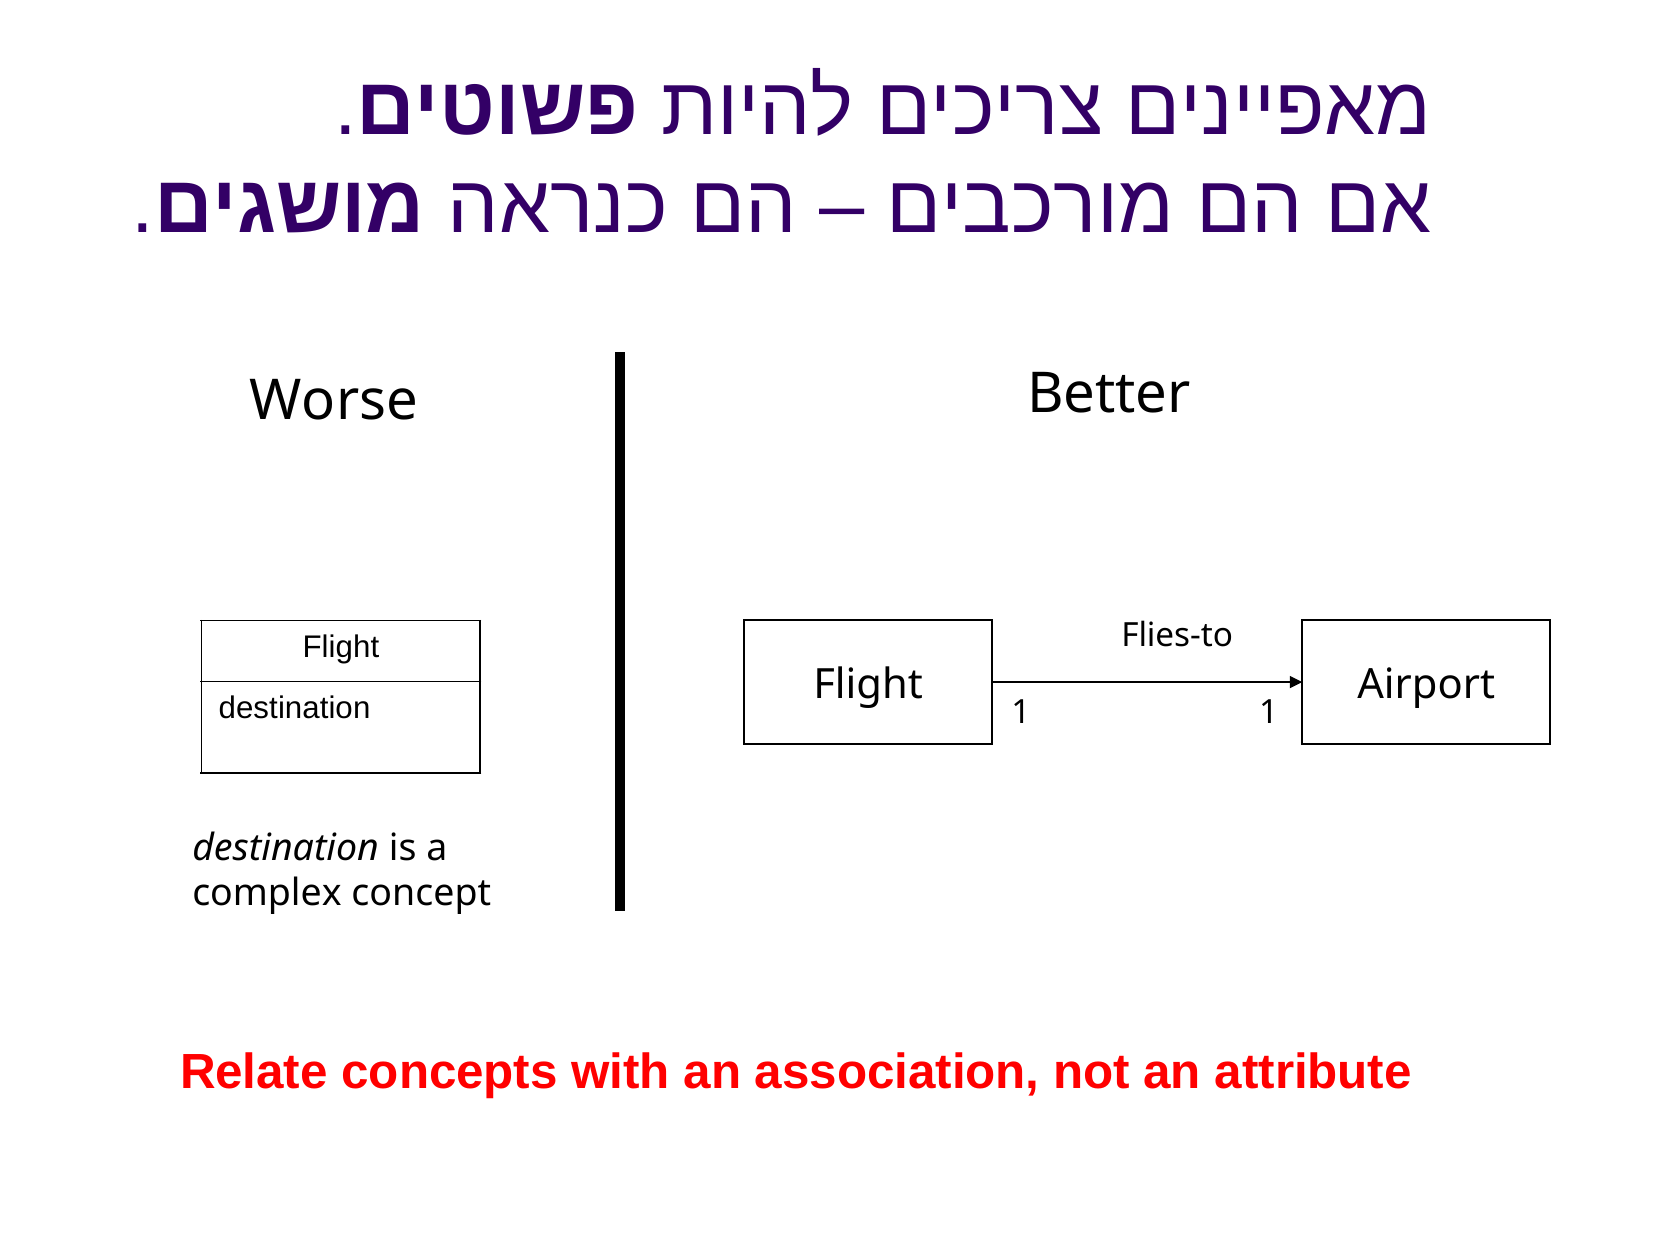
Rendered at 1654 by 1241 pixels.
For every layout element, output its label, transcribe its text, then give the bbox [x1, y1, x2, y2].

table_cell destination [202, 682, 479, 772]
title מאפיינים צריכים להיות פשוטים. אם הם מורכבים – הם כנראה מושגים. [82, 22, 1447, 257]
list Relate concepts with an association, not an attribute [124, 1038, 1530, 1139]
text_box Airport [1302, 620, 1551, 745]
text_box Better [1010, 347, 1209, 433]
text_box Worse [232, 354, 436, 440]
text_box Flight [744, 620, 993, 745]
text_box 1 [994, 682, 1048, 739]
text_box 1 [1242, 682, 1296, 739]
table_header Flight [202, 621, 479, 681]
text_box Flies-to [1104, 604, 1251, 662]
text_box destination is a complex concept [175, 814, 509, 922]
